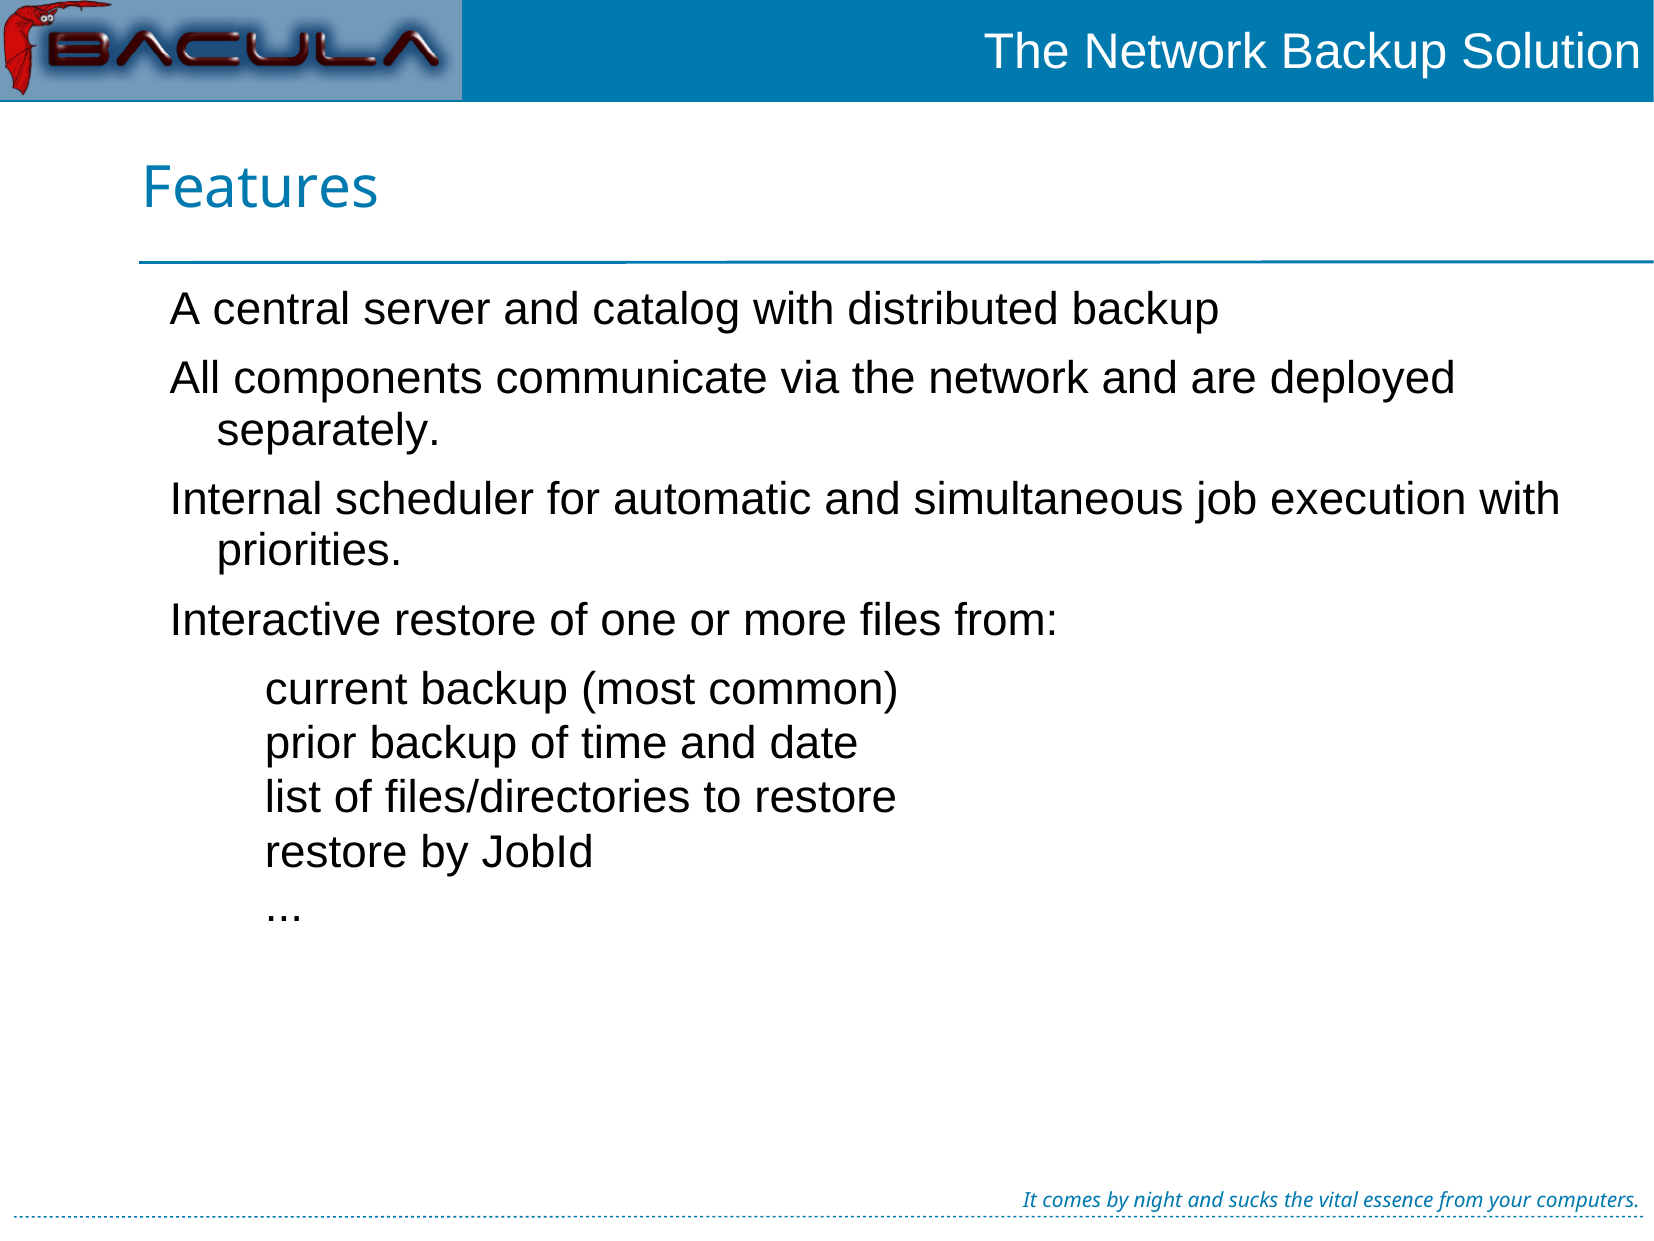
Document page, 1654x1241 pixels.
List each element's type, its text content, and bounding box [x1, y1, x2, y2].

list A central server and catalog with distributed backup All components communicate via the network and are deployed separately. Internal scheduler for automatic and simultaneous job execution with priorities. Interactive restore of one or more files from: current backup (most common) prior backup of time and date list of files/directories to restore restore by JobId ... [75, 283, 1613, 1154]
title Features [141, 112, 1501, 226]
picture [0, 0, 461, 99]
